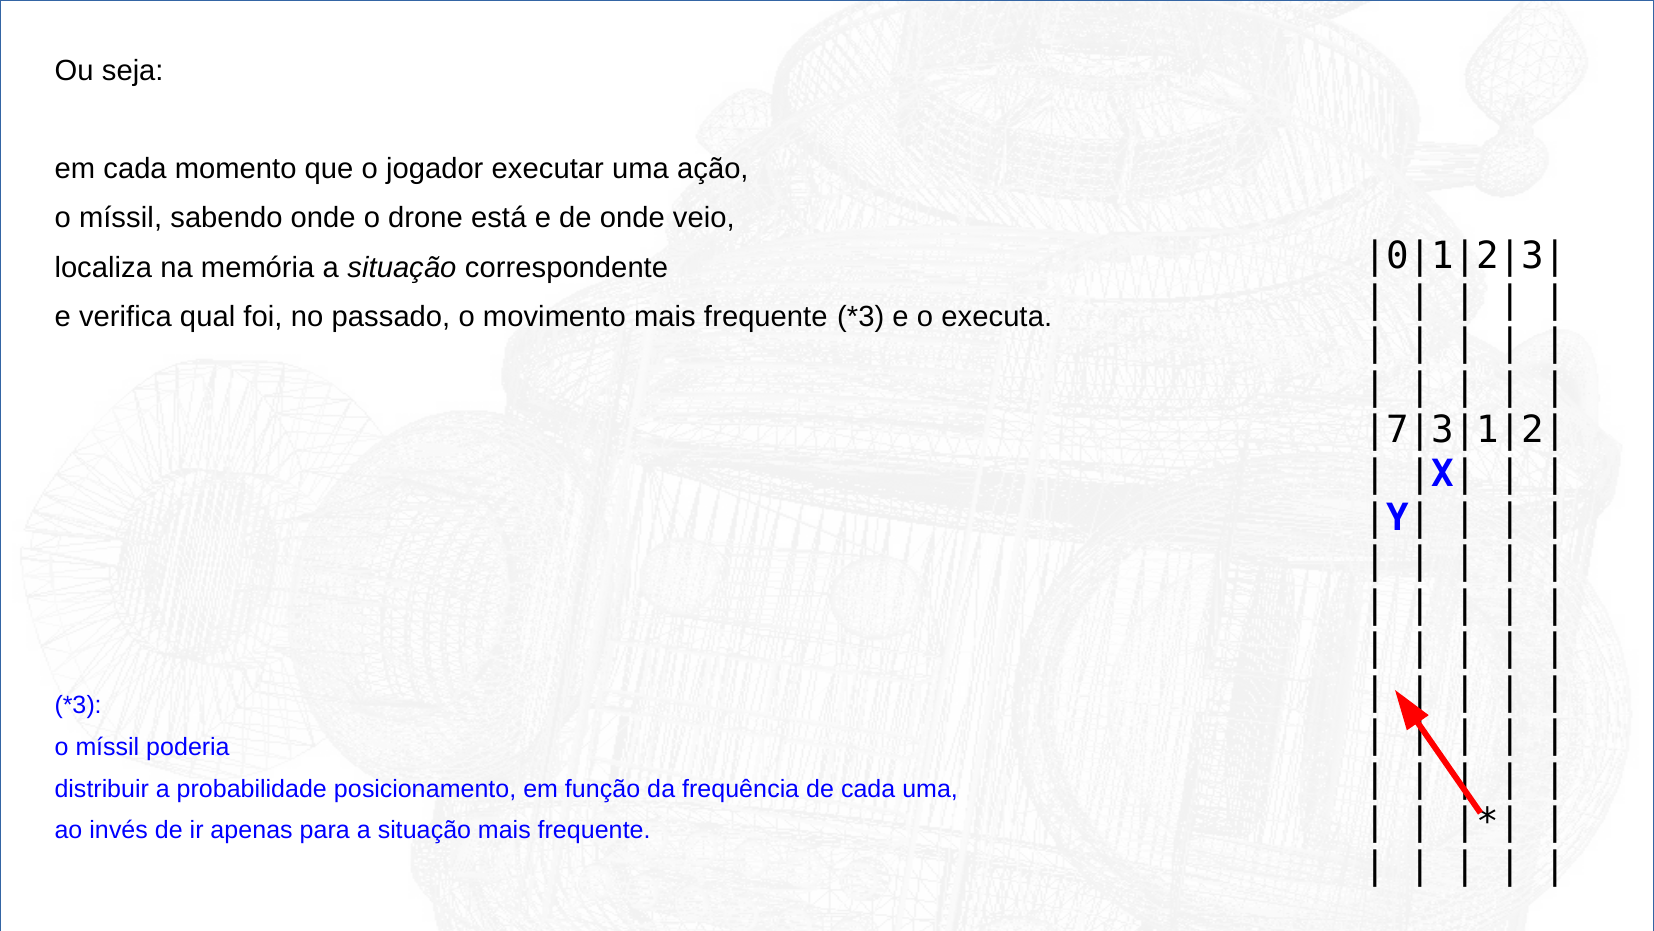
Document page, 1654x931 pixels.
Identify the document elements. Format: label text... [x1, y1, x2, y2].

text_box Ou seja: em cada momento que o jogador executar uma ação, o míssil, sabendo onde o drone está e de onde veio, localiza na memória a situação correspondente e verifica qual foi, no passado, o movimento mais frequente (*3) e o executa. (*3): o míssil poderia distribuir a probabilidade posicionamento, em função da frequência de cada uma, ao invés de ir apenas para a situação mais frequente. [39, 30, 1621, 852]
text_box |0|1|2|3| | | | | | | | | | | | | | | | |7|3|1|2| | |X| | | |Y| | | | | | | | | | | | | | | | | | | | | | | | | | | | | | | | | | | | |*| | | | | | | [1348, 226, 1582, 895]
